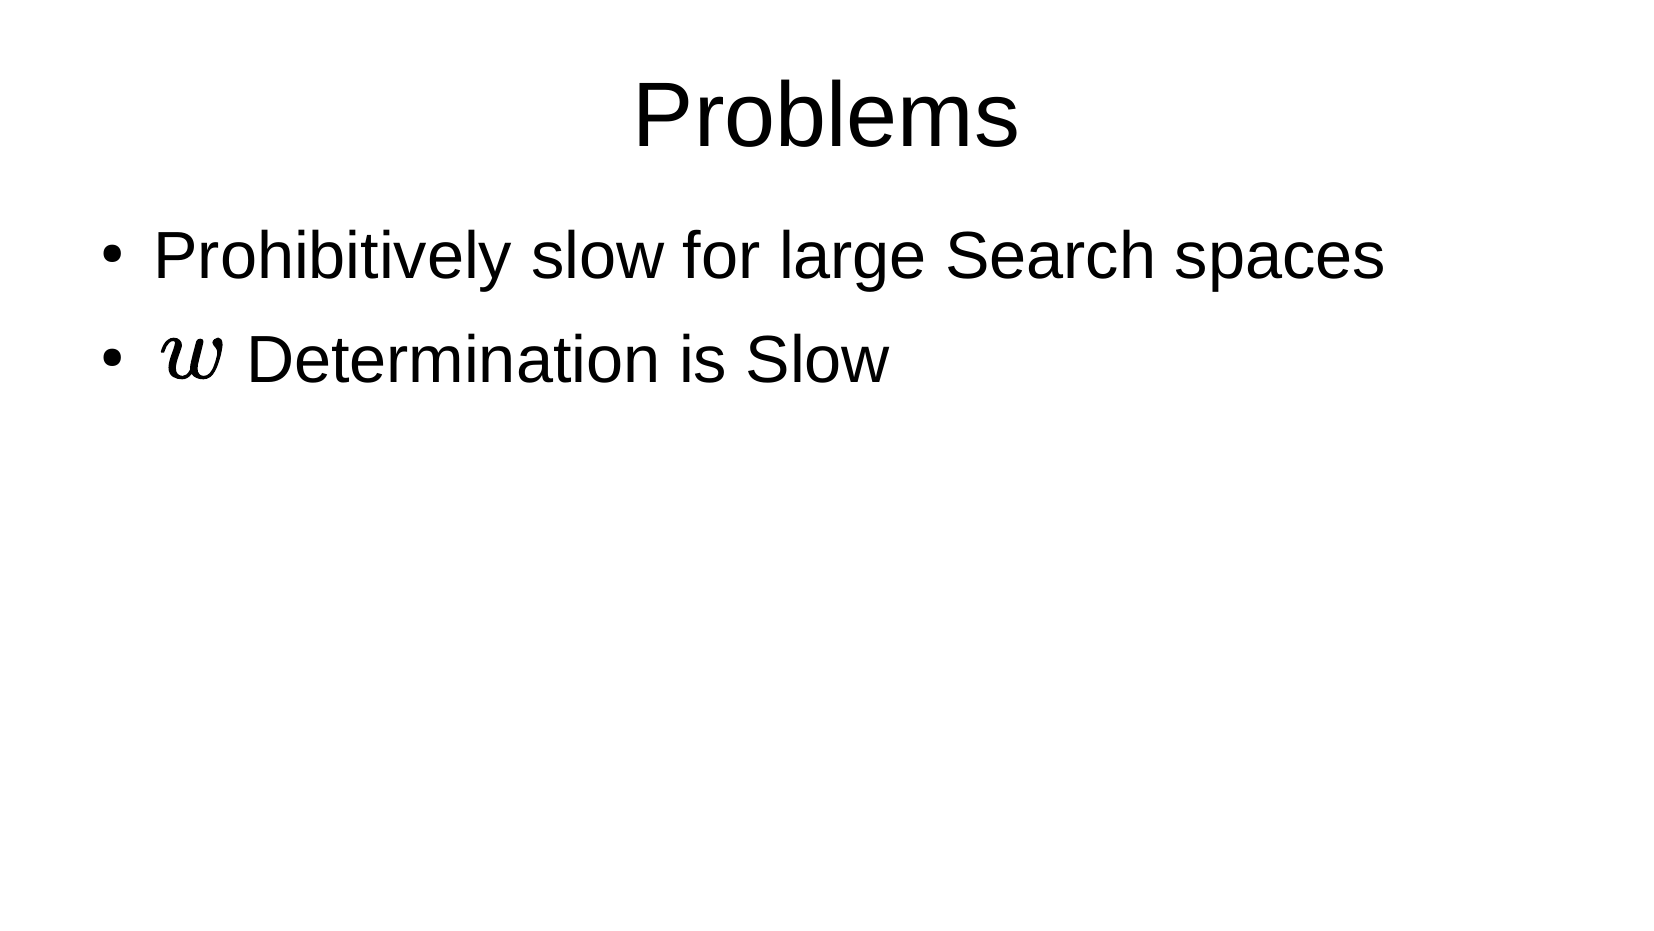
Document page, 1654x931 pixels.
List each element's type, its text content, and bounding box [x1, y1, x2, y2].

picture [158, 337, 226, 380]
list Prohibitively slow for large Search spaces Determination is Slow [82, 217, 1571, 758]
title Problems [82, 37, 1571, 193]
